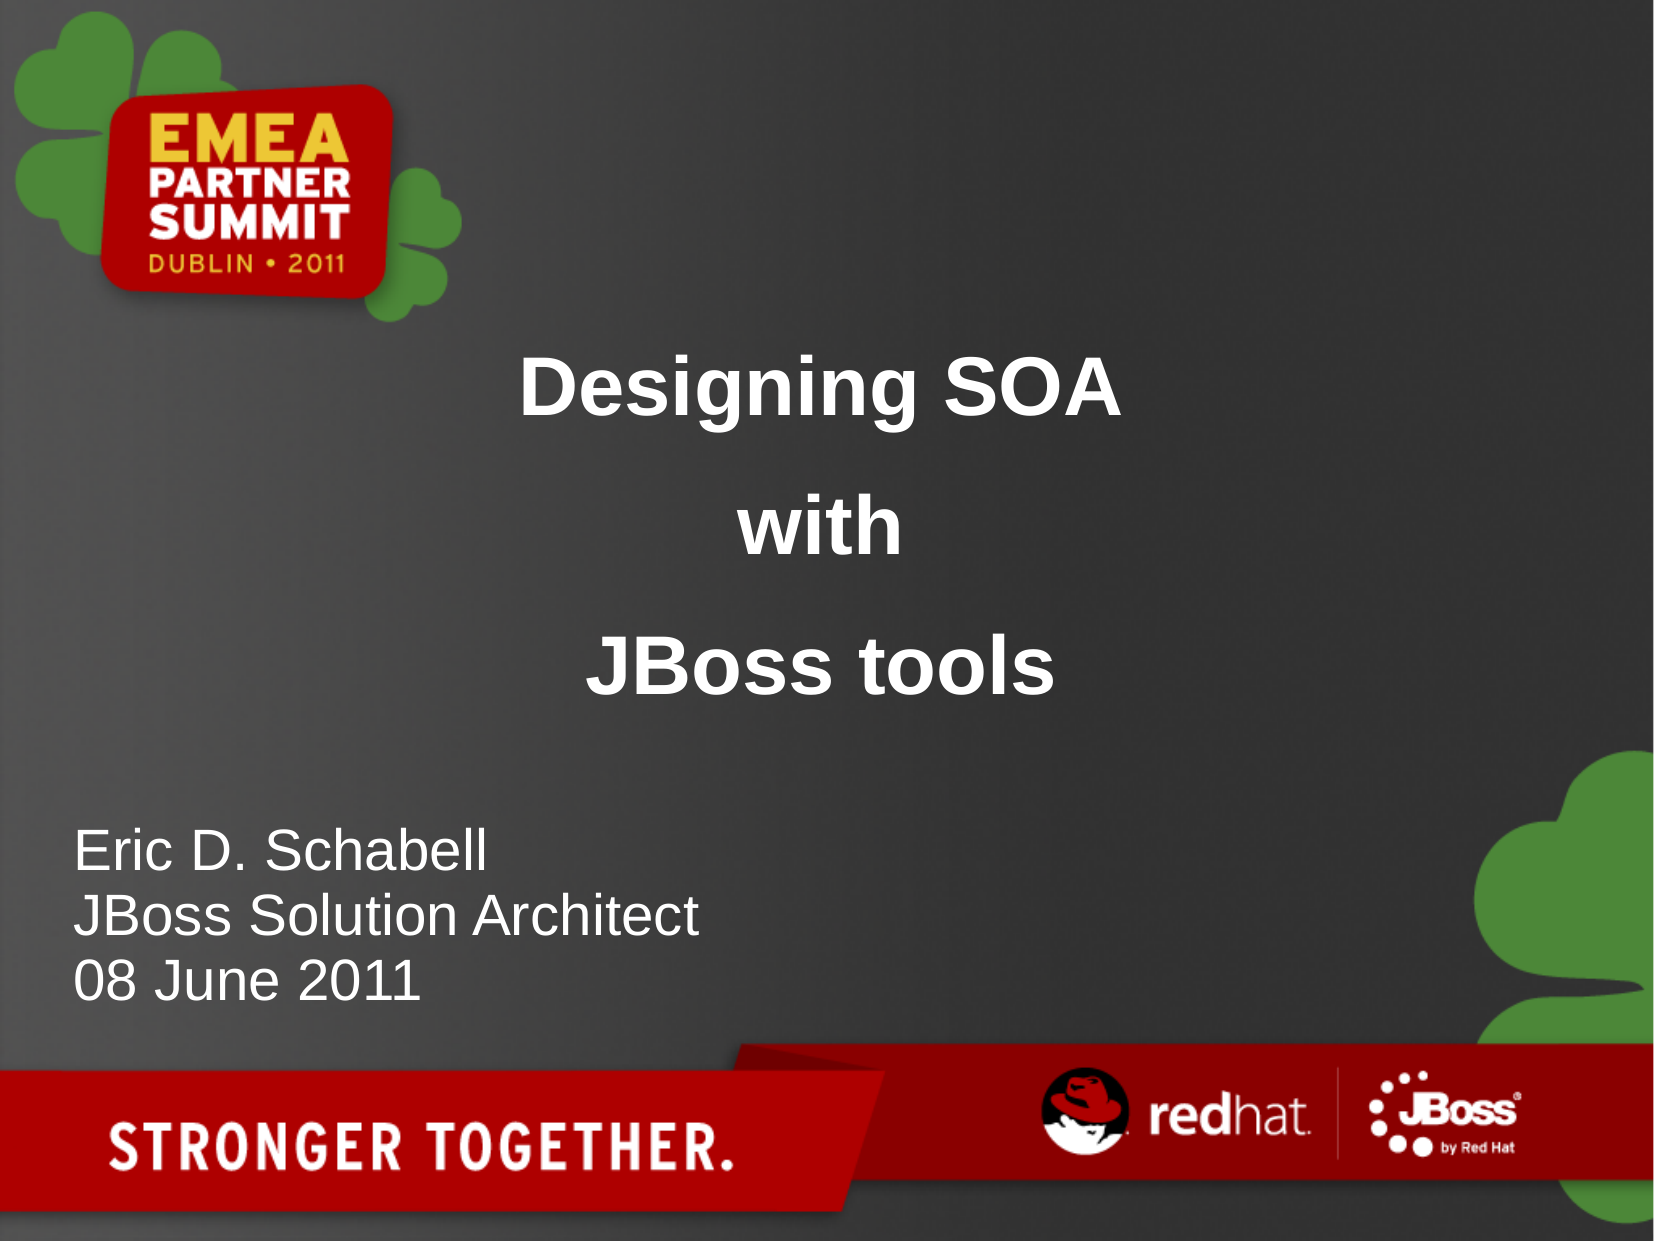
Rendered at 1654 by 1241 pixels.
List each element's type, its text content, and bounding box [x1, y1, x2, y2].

text_box Eric D. Schabell JBoss Solution Architect 08 June 2011 [58, 778, 1241, 1065]
picture [0, 0, 1654, 1241]
text_box Designing SOA with JBoss tools [503, 286, 1654, 931]
